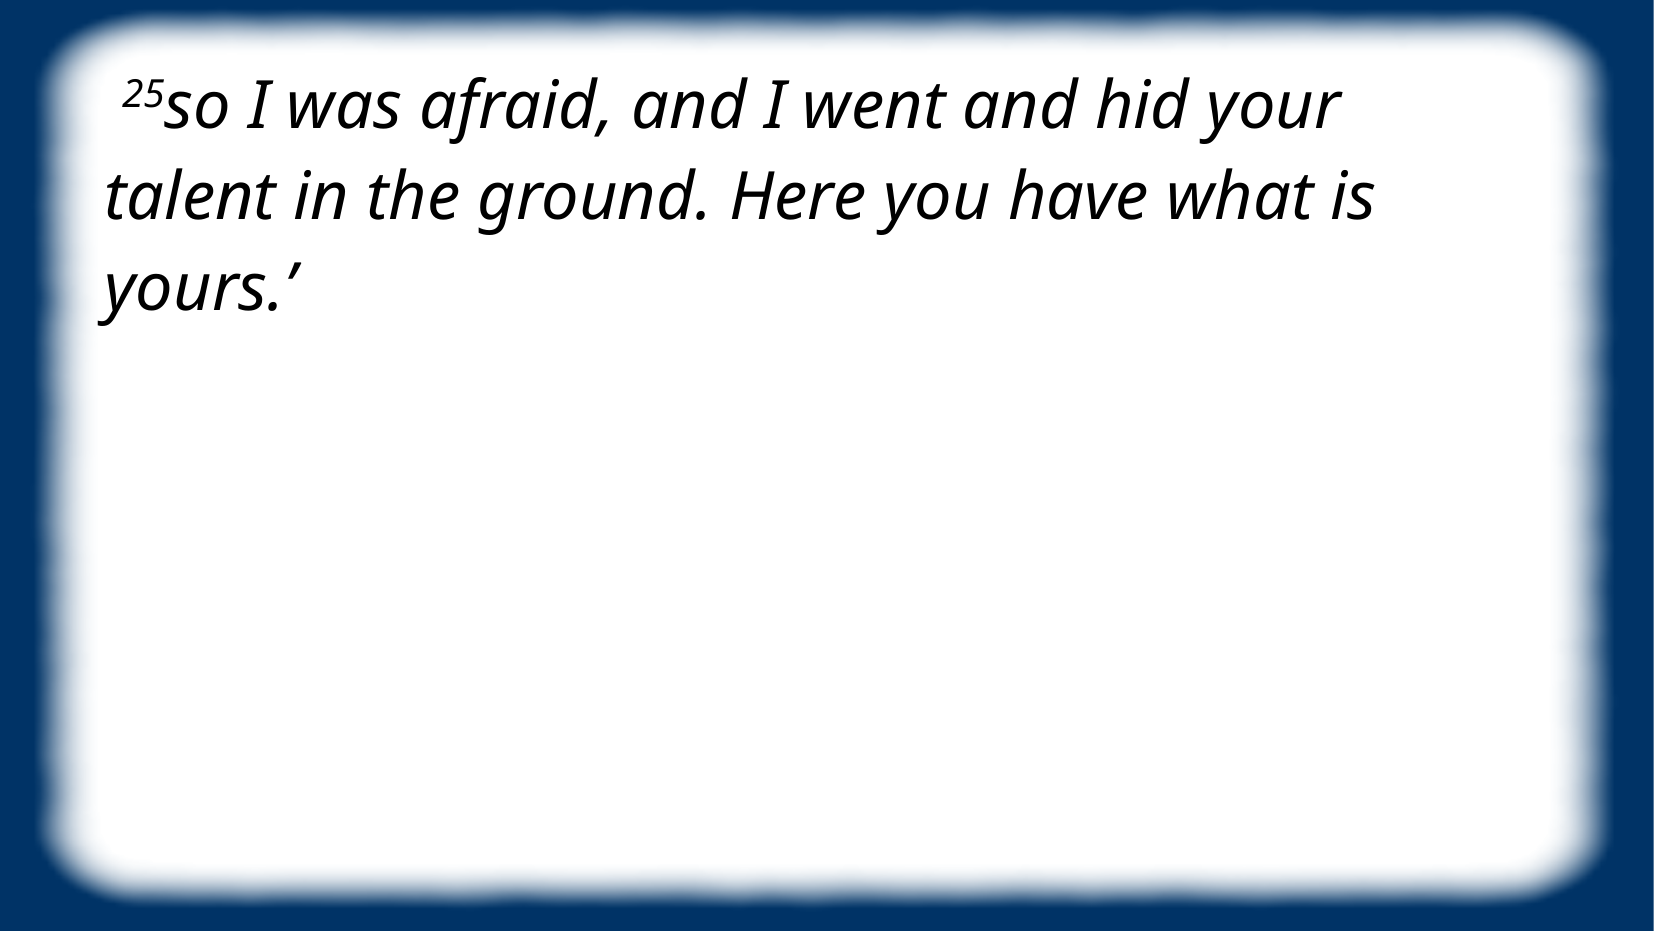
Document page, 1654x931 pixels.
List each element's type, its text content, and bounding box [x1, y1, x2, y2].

picture [0, 0, 1654, 931]
text_box 25so I was afraid, and I went and hid your talent in the ground. Here you have what is yours.’ [90, 50, 1546, 346]
